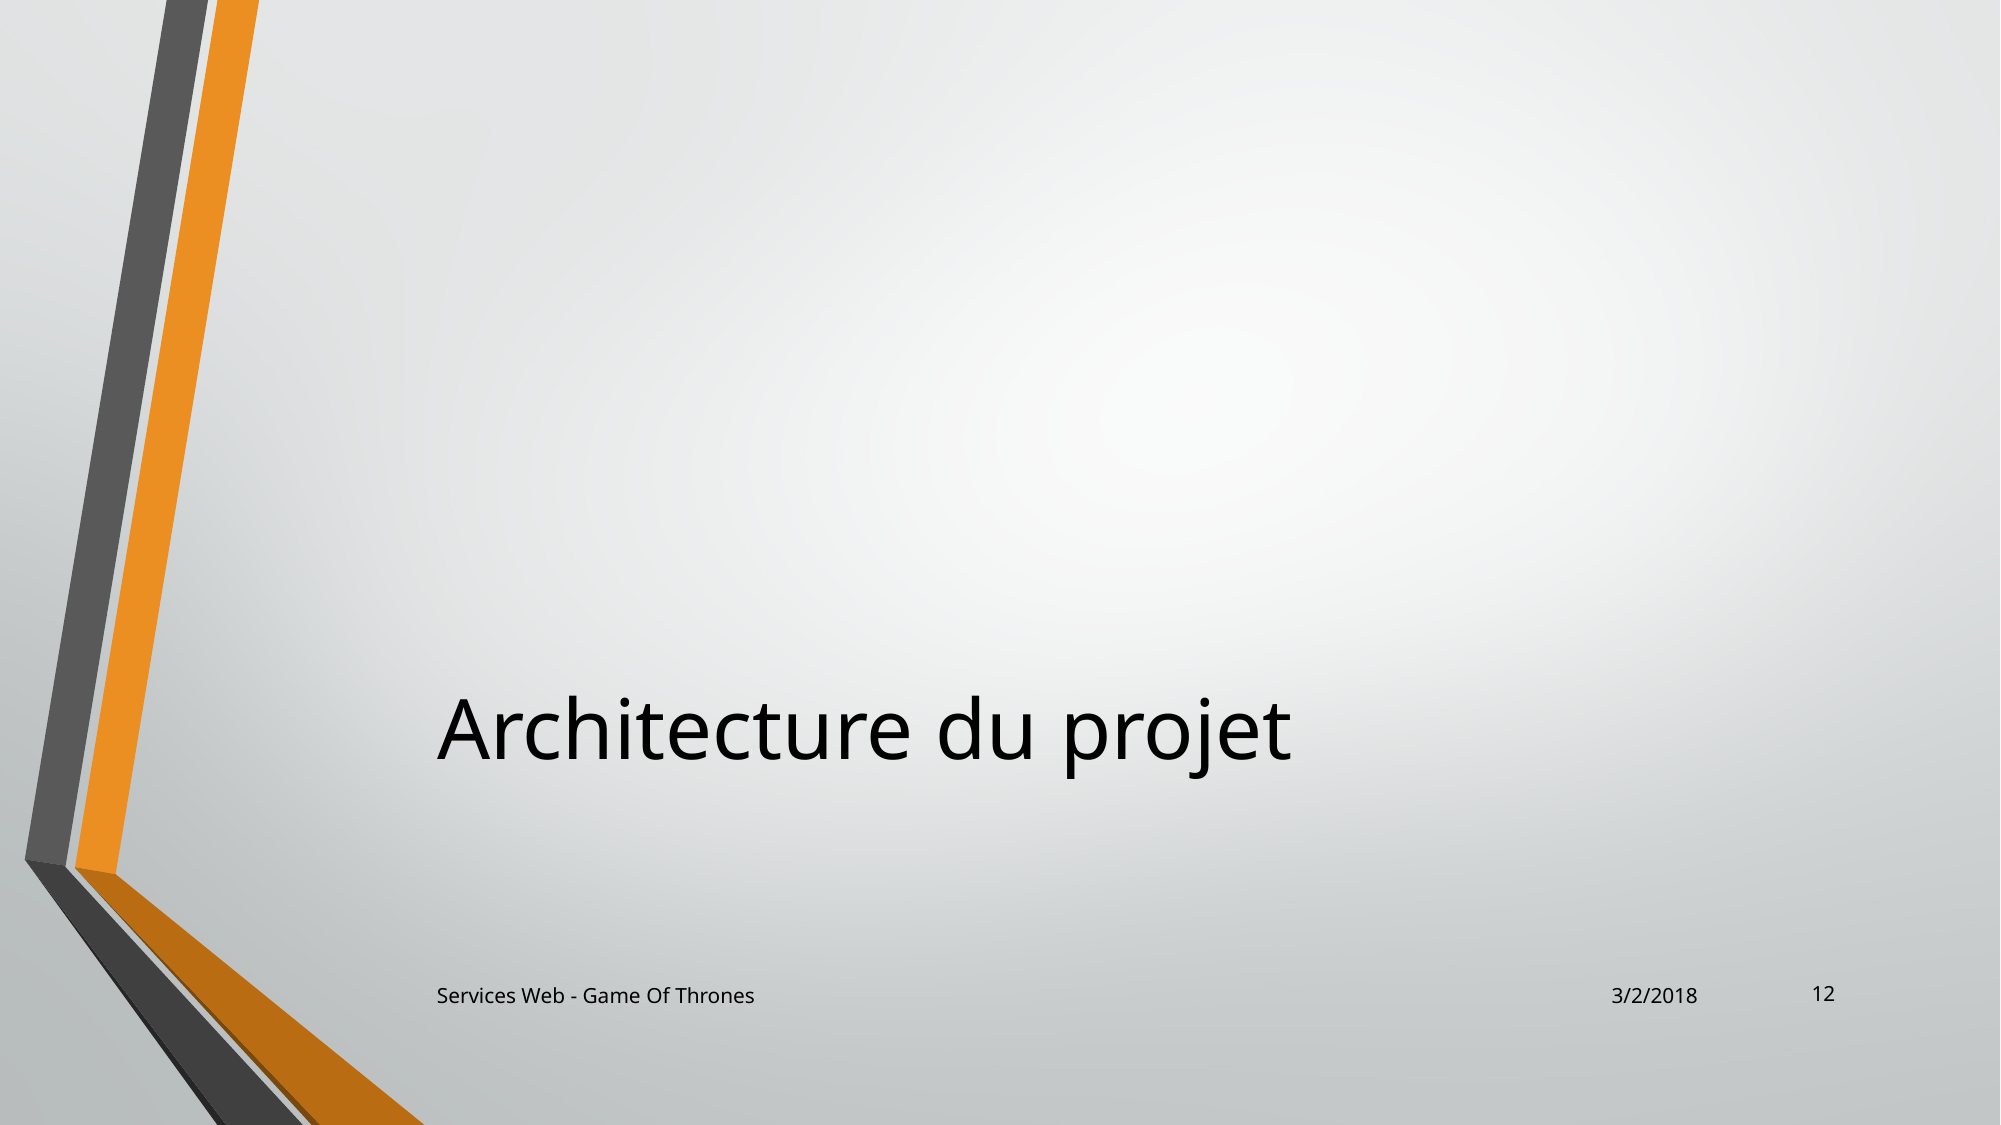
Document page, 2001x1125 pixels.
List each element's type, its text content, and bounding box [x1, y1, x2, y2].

text_box 3/2/2018 [1596, 965, 1785, 1025]
text_box Services Web - Game Of Thrones [421, 965, 1585, 1025]
title Architecture du projet [421, 437, 1887, 784]
text_box ‹#› [1796, 965, 1887, 1025]
